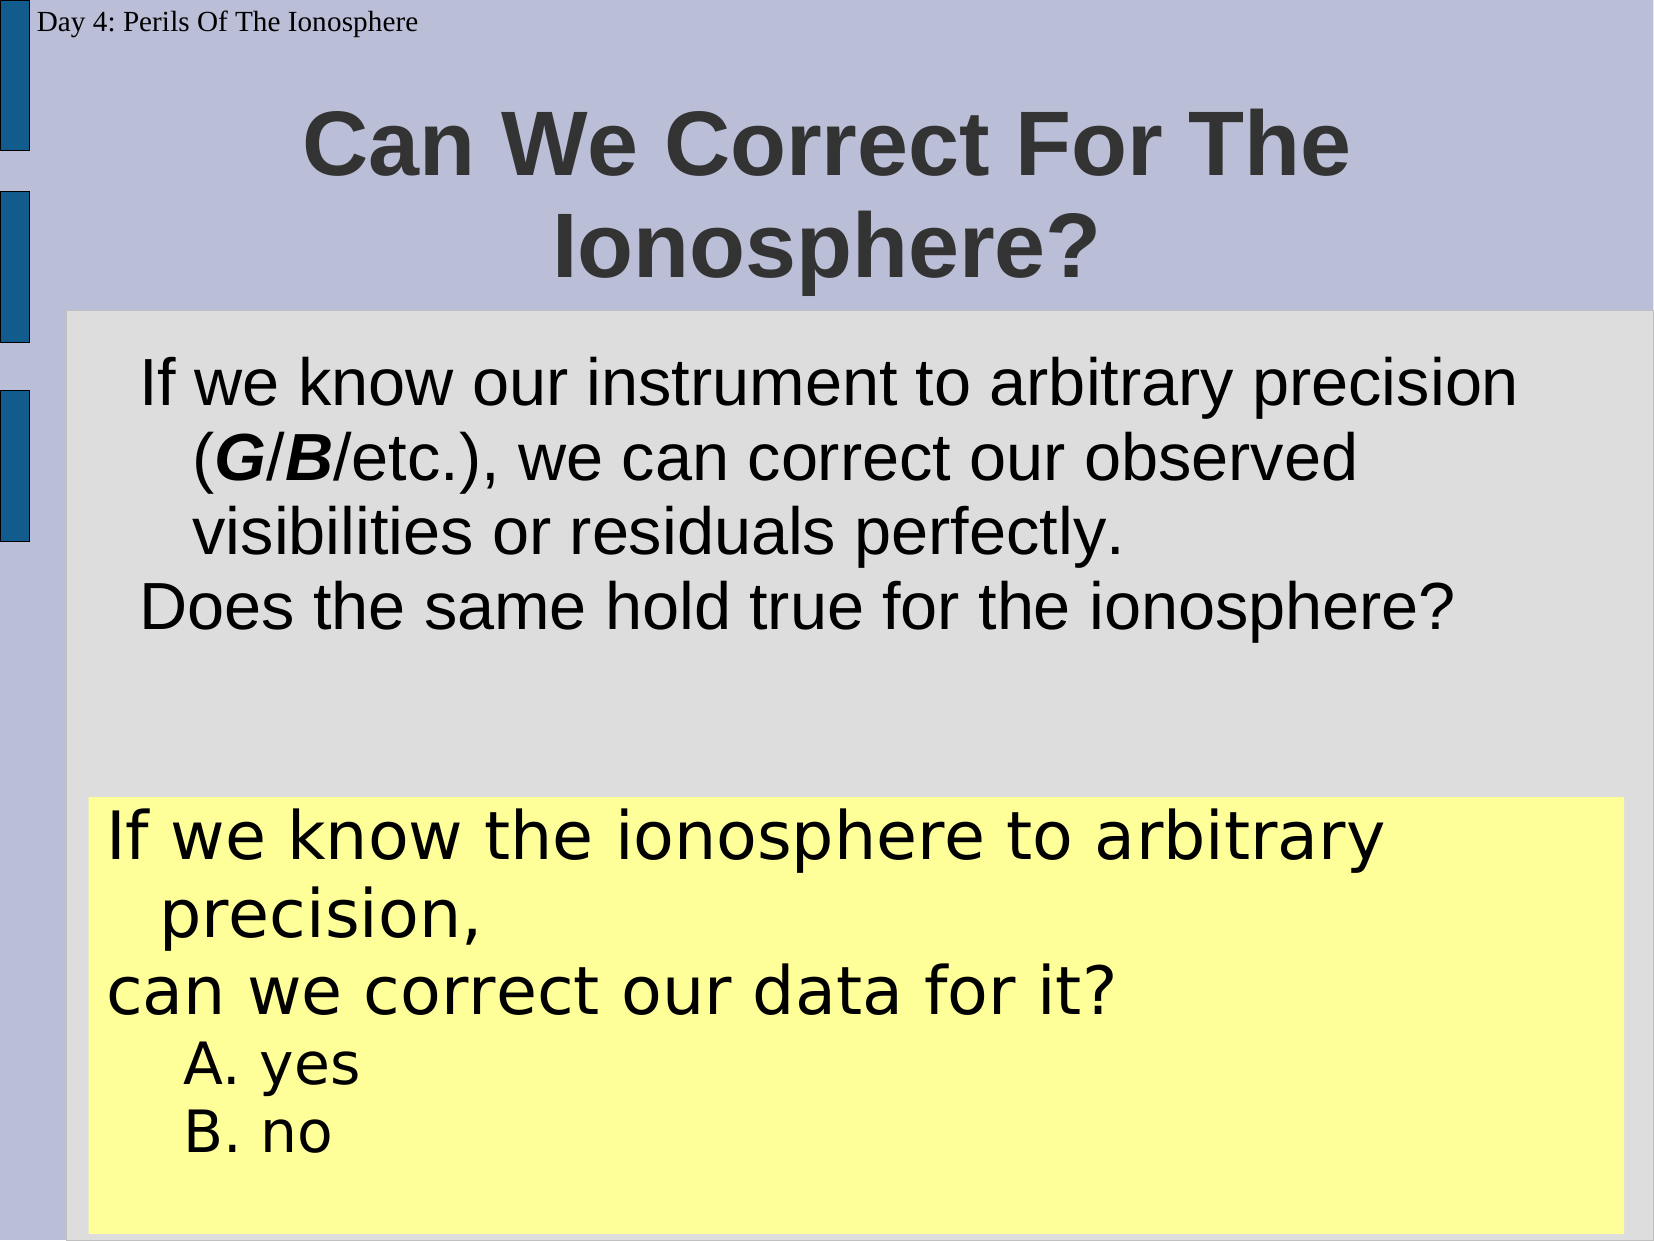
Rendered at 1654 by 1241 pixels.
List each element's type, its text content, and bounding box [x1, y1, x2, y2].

list If we know the ionosphere to arbitrary precision, can we correct our data for it? A. yes B. no [88, 797, 1625, 1157]
title Can We Correct For The Ionosphere? [121, 87, 1534, 302]
list If we know our instrument to arbitrary precision (G/B/etc.), we can correct our observed visibilities or residuals perfectly. Does the same hold true for the ionosphere? [121, 344, 1534, 797]
